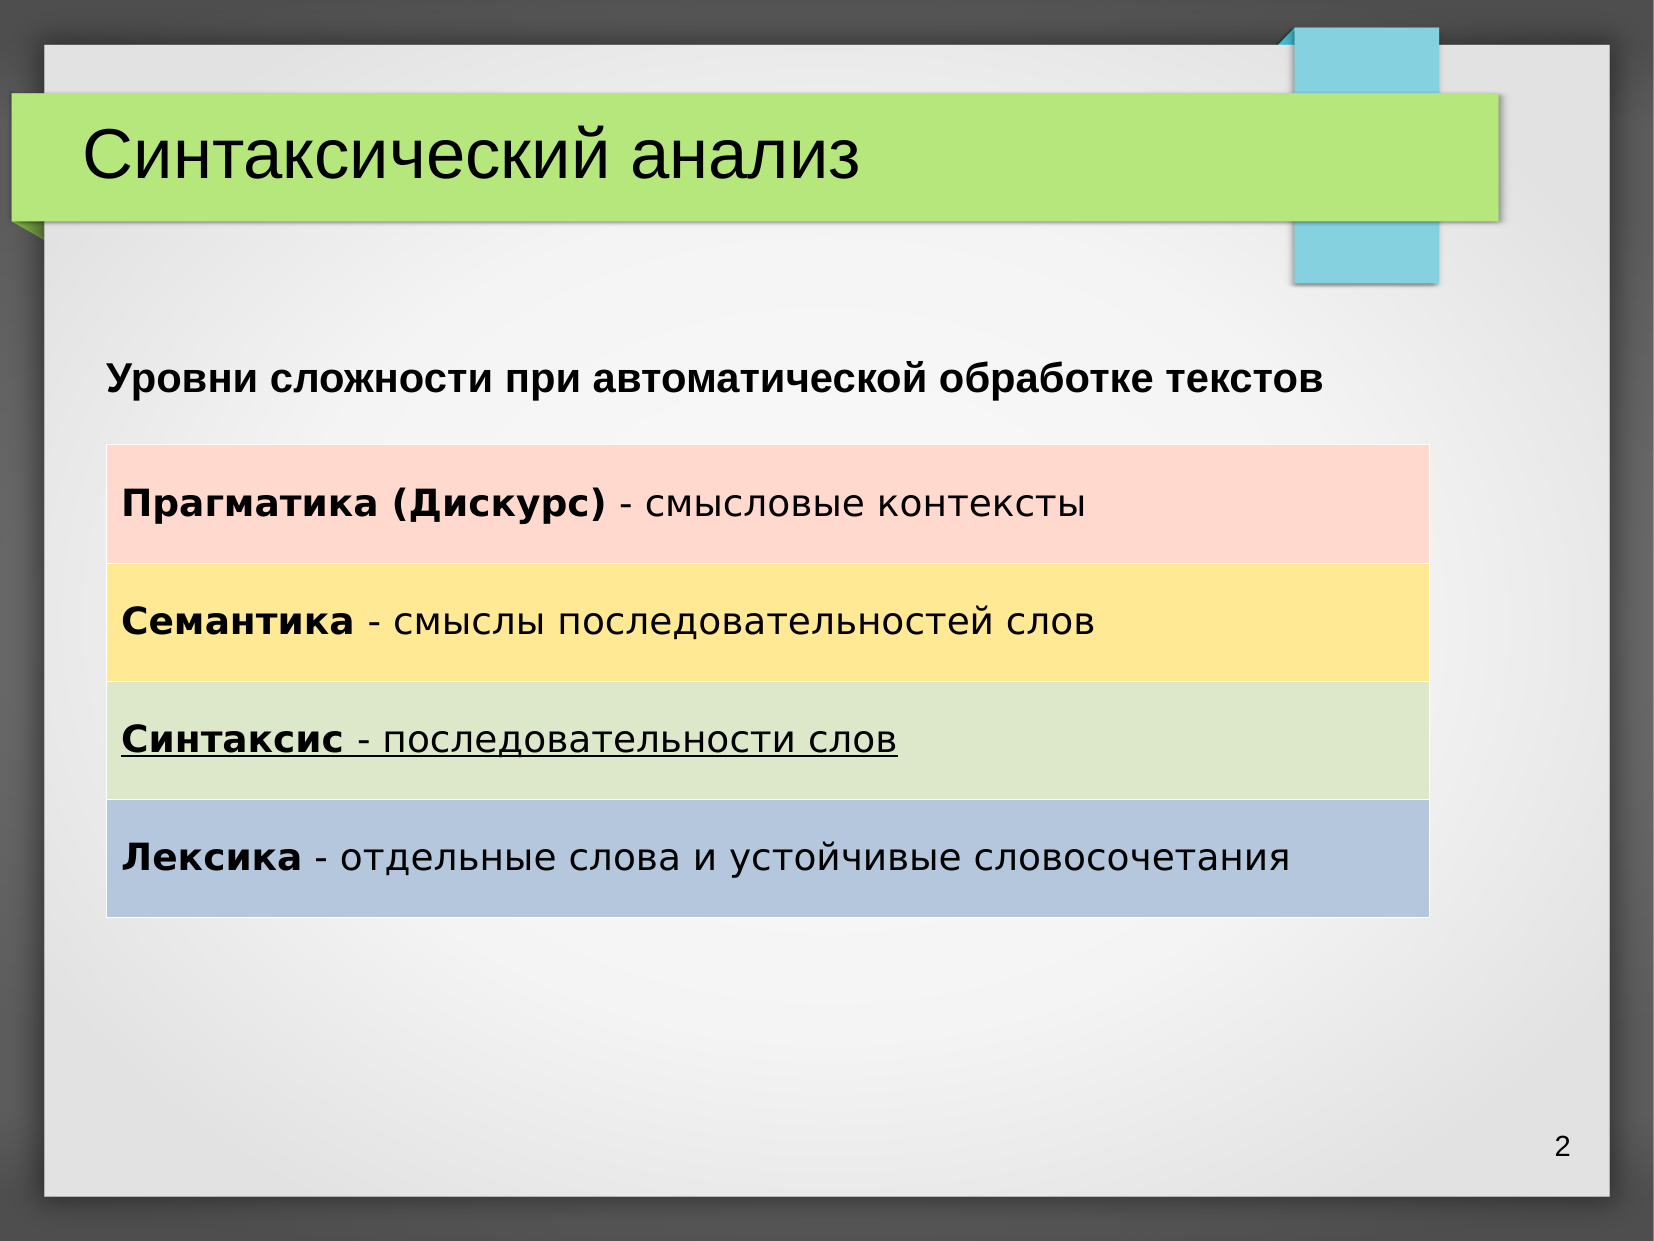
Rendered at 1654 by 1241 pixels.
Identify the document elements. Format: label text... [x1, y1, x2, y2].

table_header Прагматика (Дискурс) - смысловые контексты [107, 445, 1429, 563]
picture [0, 0, 1654, 1241]
table_cell Семантика - смыслы последовательностей слов [107, 564, 1429, 681]
text_box Уровни сложности при автоматической обработке текстов [106, 354, 1560, 401]
table_cell Синтаксис - последовательности слов [107, 682, 1429, 799]
title Синтаксический анализ [82, 114, 993, 194]
table_cell Лексика - отдельные слова и устойчивые словосочетания [107, 800, 1429, 917]
